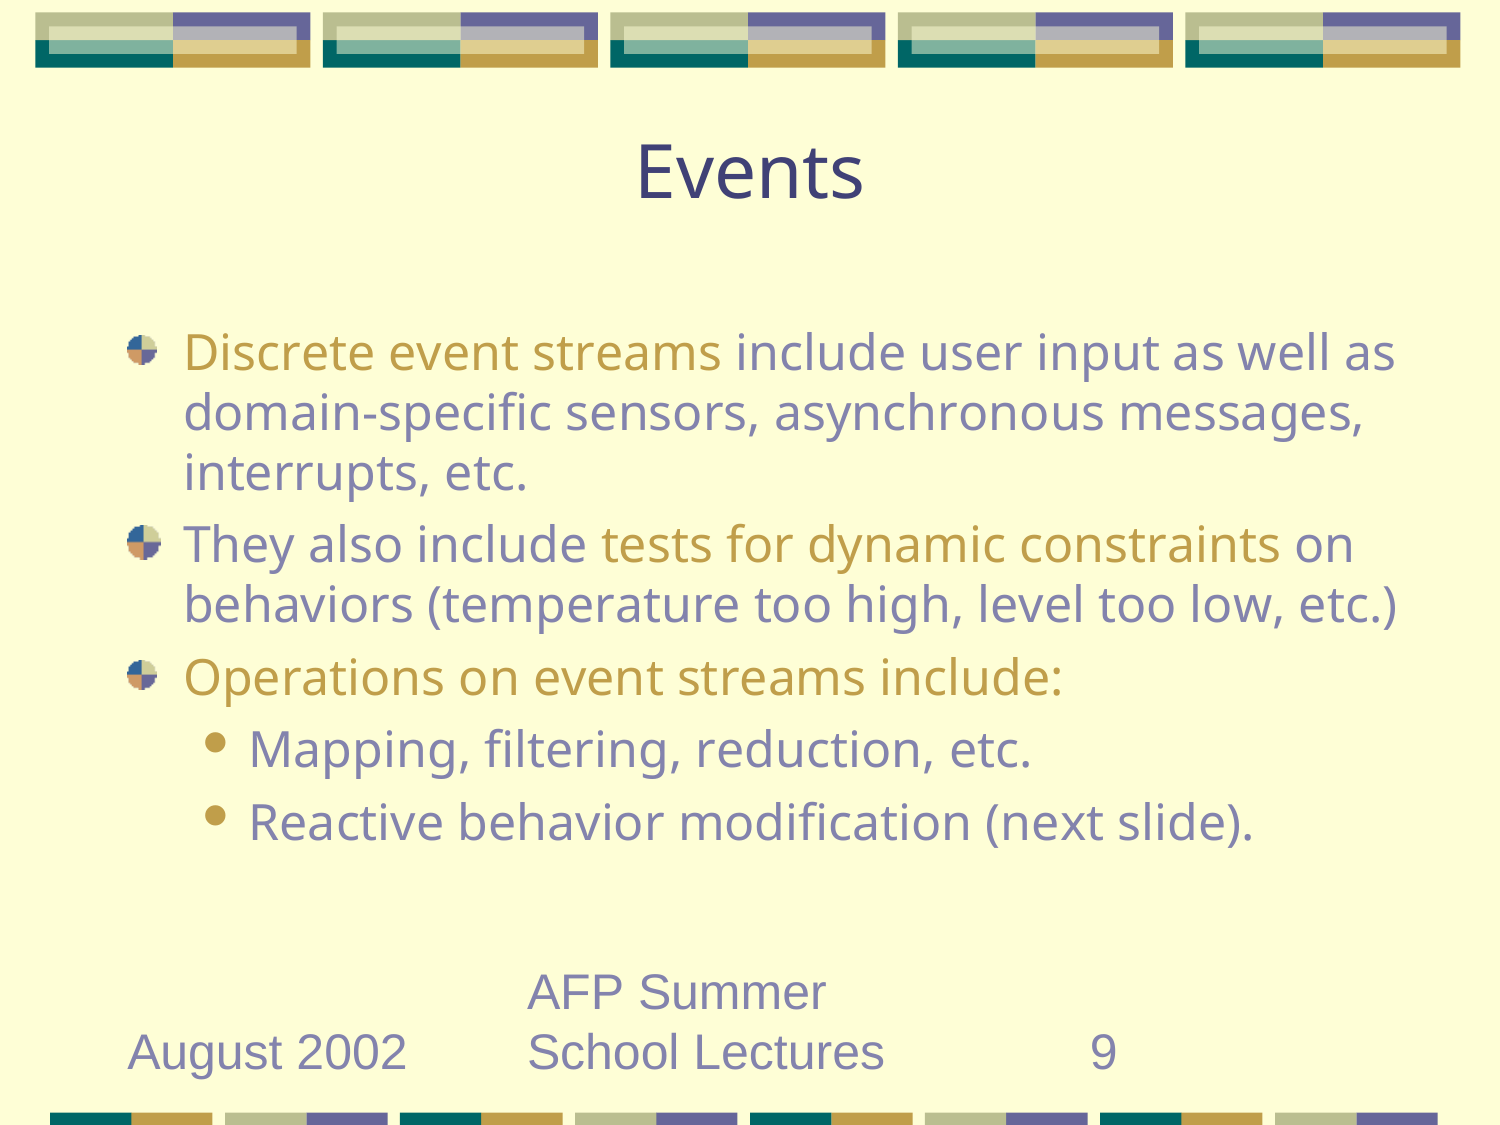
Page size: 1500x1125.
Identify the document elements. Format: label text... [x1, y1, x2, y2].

list Discrete event streams include user input as well as domain-specific sensors, asynchronous messages, interrupts, etc. They also include tests for dynamic constraints on behaviors (temperature too high, level too low, etc.)‏ Operations on event streams include: Mapping, filtering, reduction, etc. Reactive behavior modification (next slide). [112, 312, 1425, 988]
title Events [112, 112, 1388, 225]
